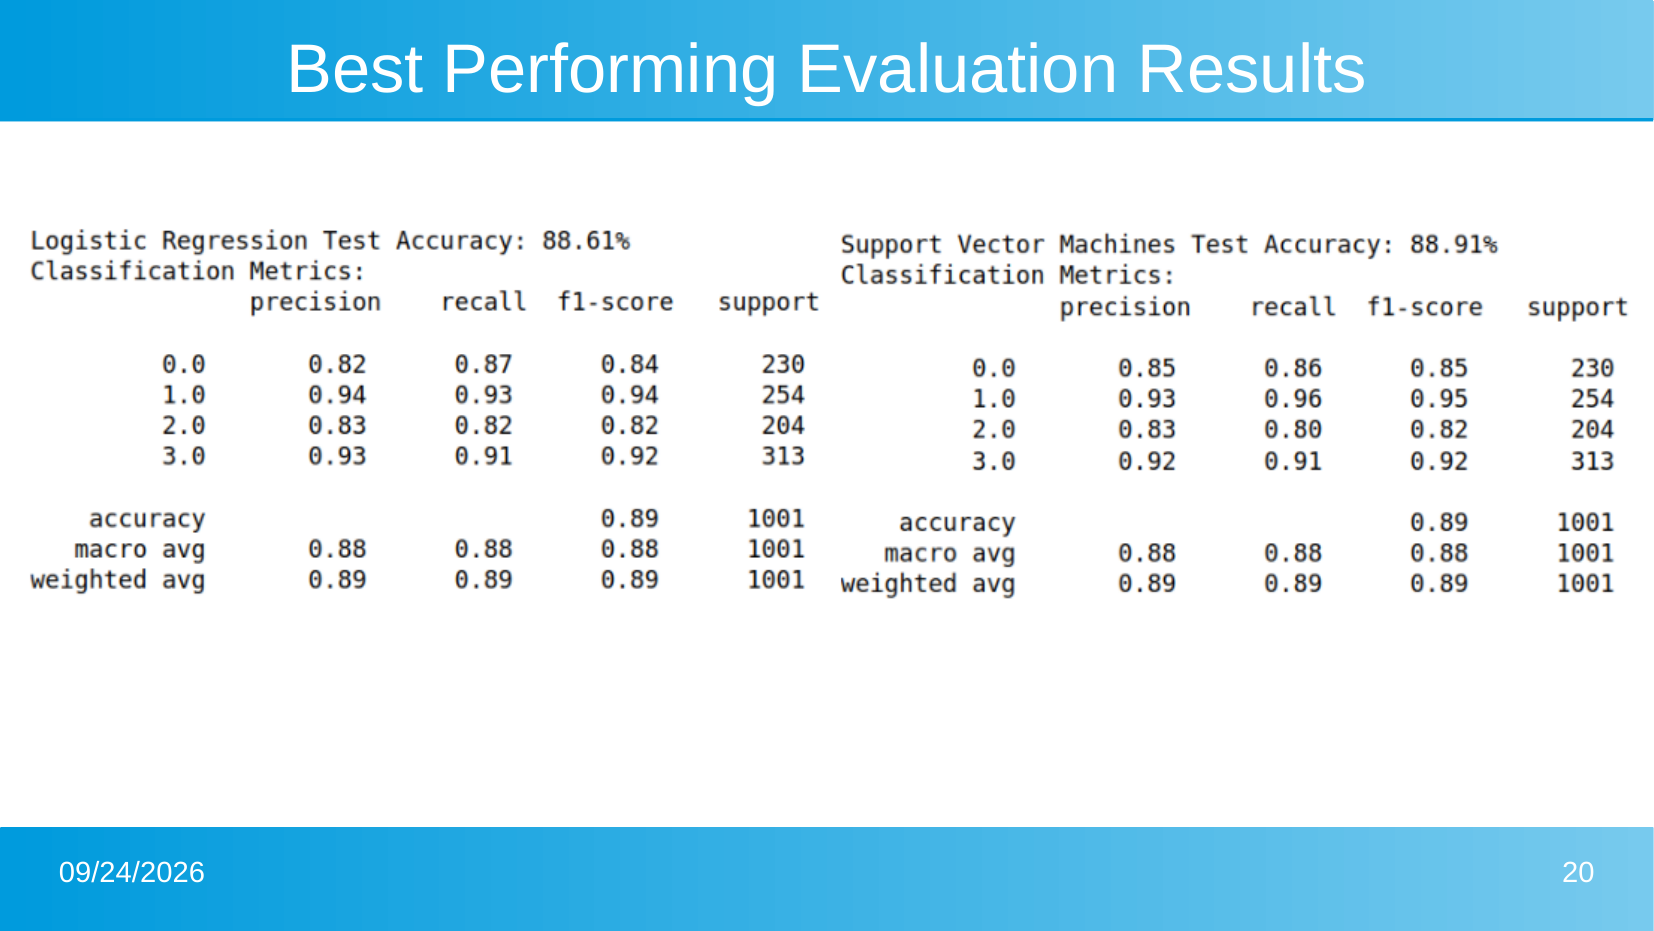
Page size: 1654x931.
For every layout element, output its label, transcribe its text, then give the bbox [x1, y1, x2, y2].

picture [14, 217, 1636, 601]
title Best Performing Evaluation Results [59, 29, 1595, 108]
